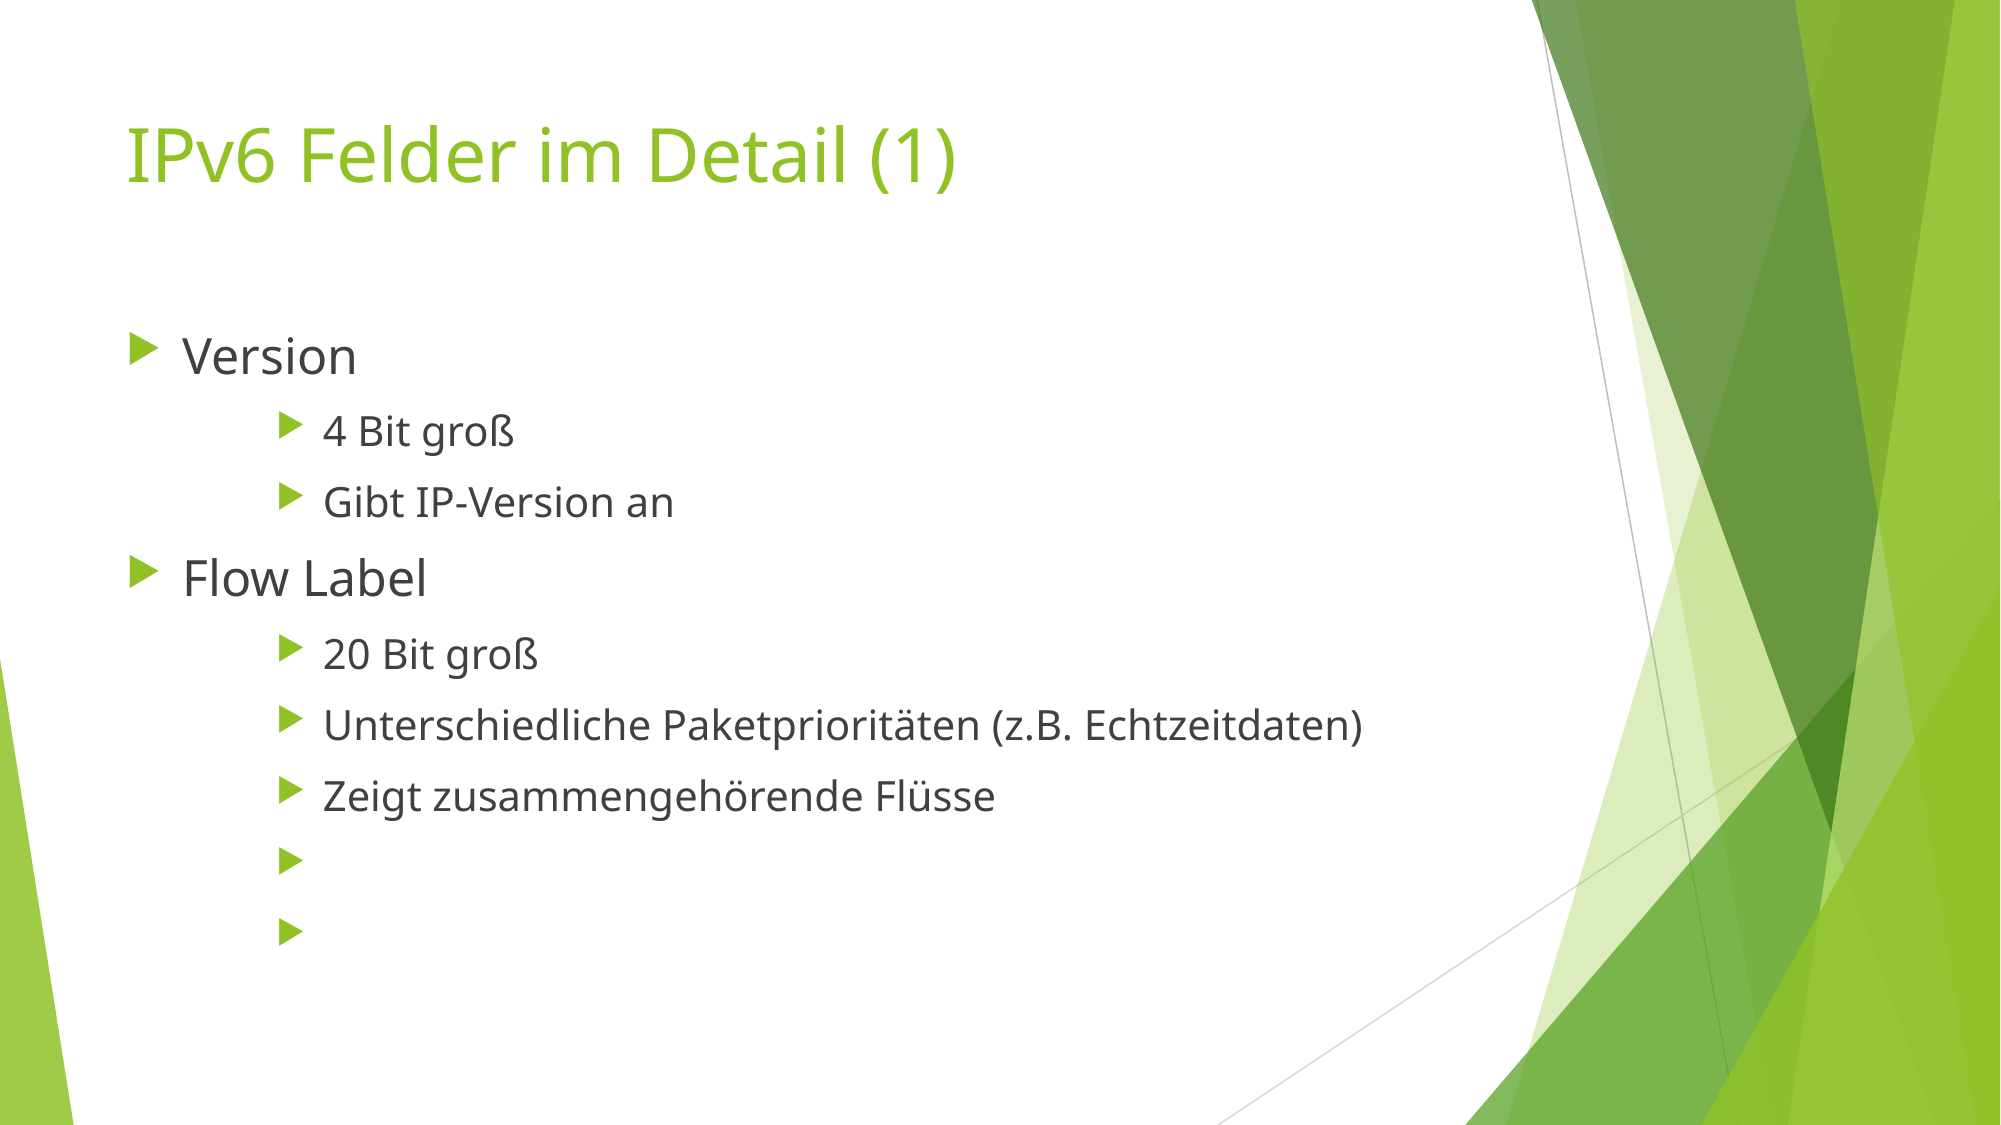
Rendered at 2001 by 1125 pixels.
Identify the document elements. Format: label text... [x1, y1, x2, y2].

title IPv6 Felder im Detail (1) [111, 99, 1522, 316]
list Version 4 Bit groß Gibt IP-Version an Flow Label 20 Bit groß Unterschiedliche Paketprioritäten (z.B. Echtzeitdaten) Zeigt zusammengehörende Flüsse [111, 316, 1522, 992]
